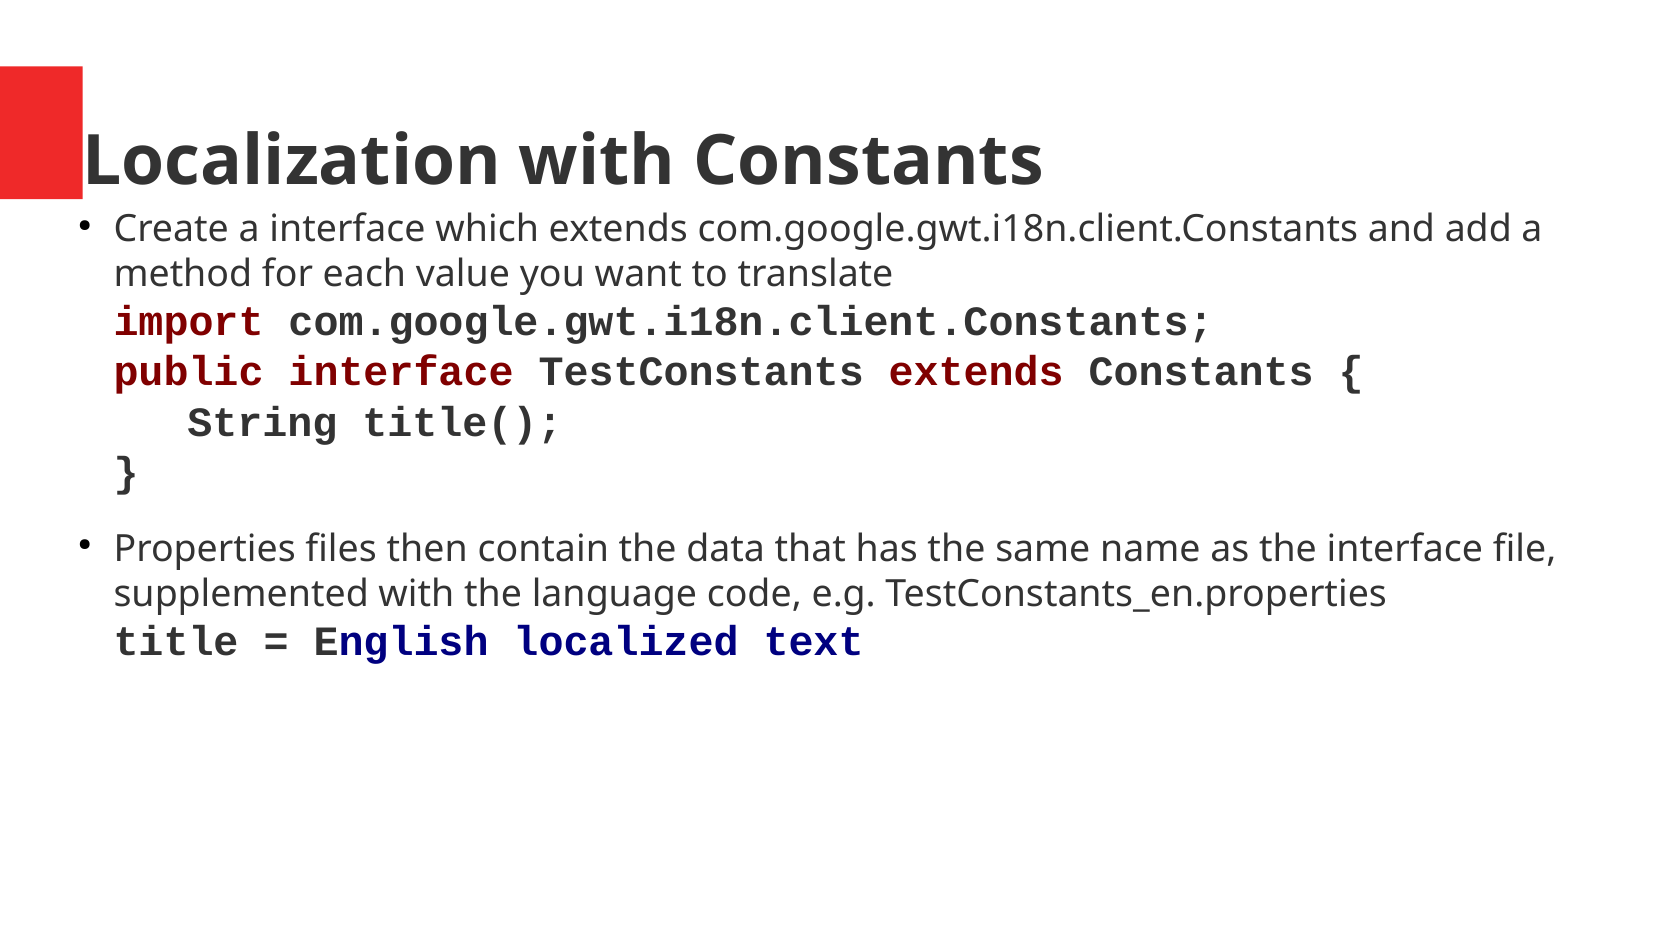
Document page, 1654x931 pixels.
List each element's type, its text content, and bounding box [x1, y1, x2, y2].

text_box Create a interface which extends com.google.gwt.i18n.client.Constants and add a method for each value you want to translate import com.google.gwt.i18n.client.Constants; public interface TestConstants extends Constants { String title(); } Properties files then contain the data that has the same name as the interface file, supplemented with the language code, e.g. TestConstants_en.properties title = English localized text [78, 204, 1589, 792]
title Localization with Constants [82, 33, 1571, 196]
